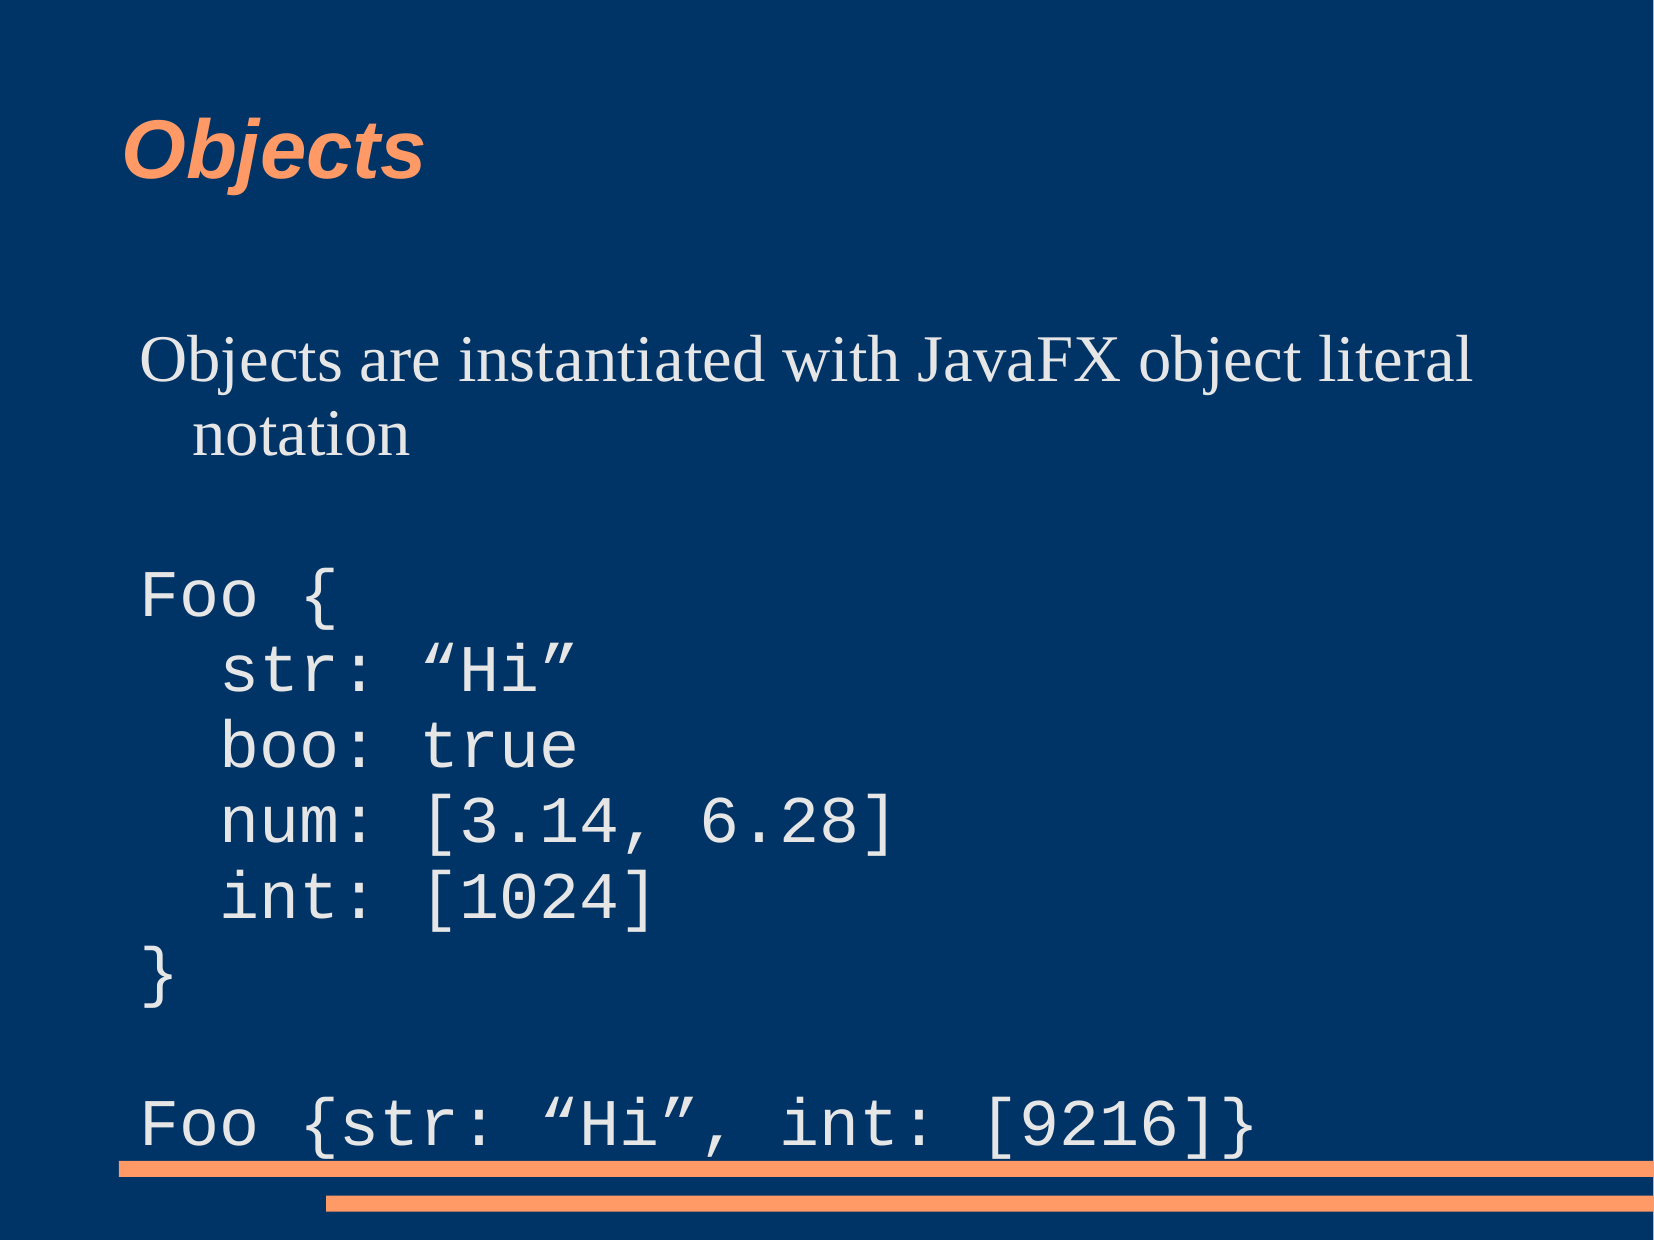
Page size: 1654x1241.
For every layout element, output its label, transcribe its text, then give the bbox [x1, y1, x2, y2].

title Objects [121, 46, 1534, 254]
list Objects are instantiated with JavaFX object literal notation Foo { str: “Hi” boo: true num: [3.14, 6.28] int: [1024] } Foo {str: “Hi”, int: [9216]} [121, 322, 1561, 1150]
